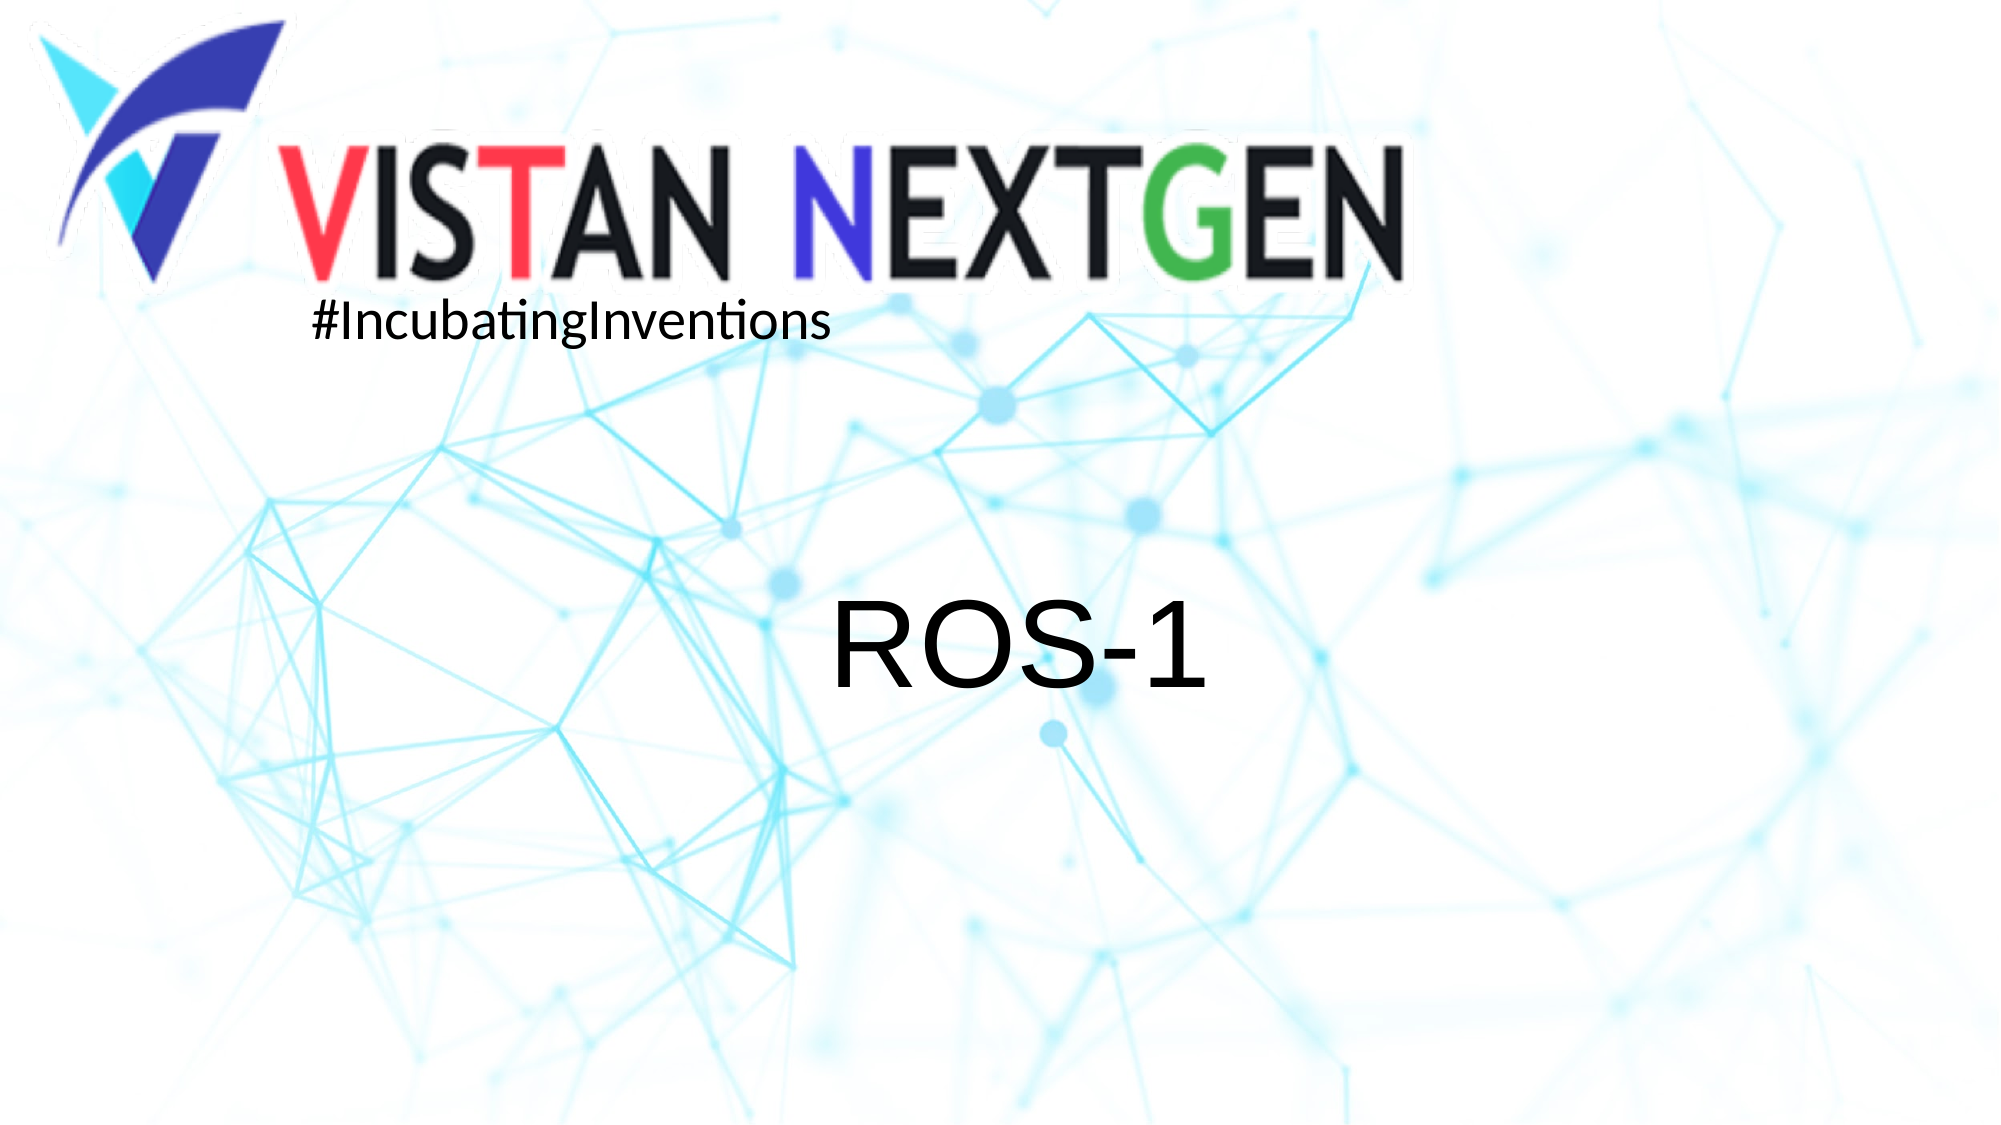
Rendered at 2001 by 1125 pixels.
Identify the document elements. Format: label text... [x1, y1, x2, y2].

text_box ROS-1 [375, 554, 1665, 720]
text_box [0, 10, 1470, 300]
text_box #IncubatingInventions [309, 279, 1076, 352]
picture [0, 0, 2000, 1125]
